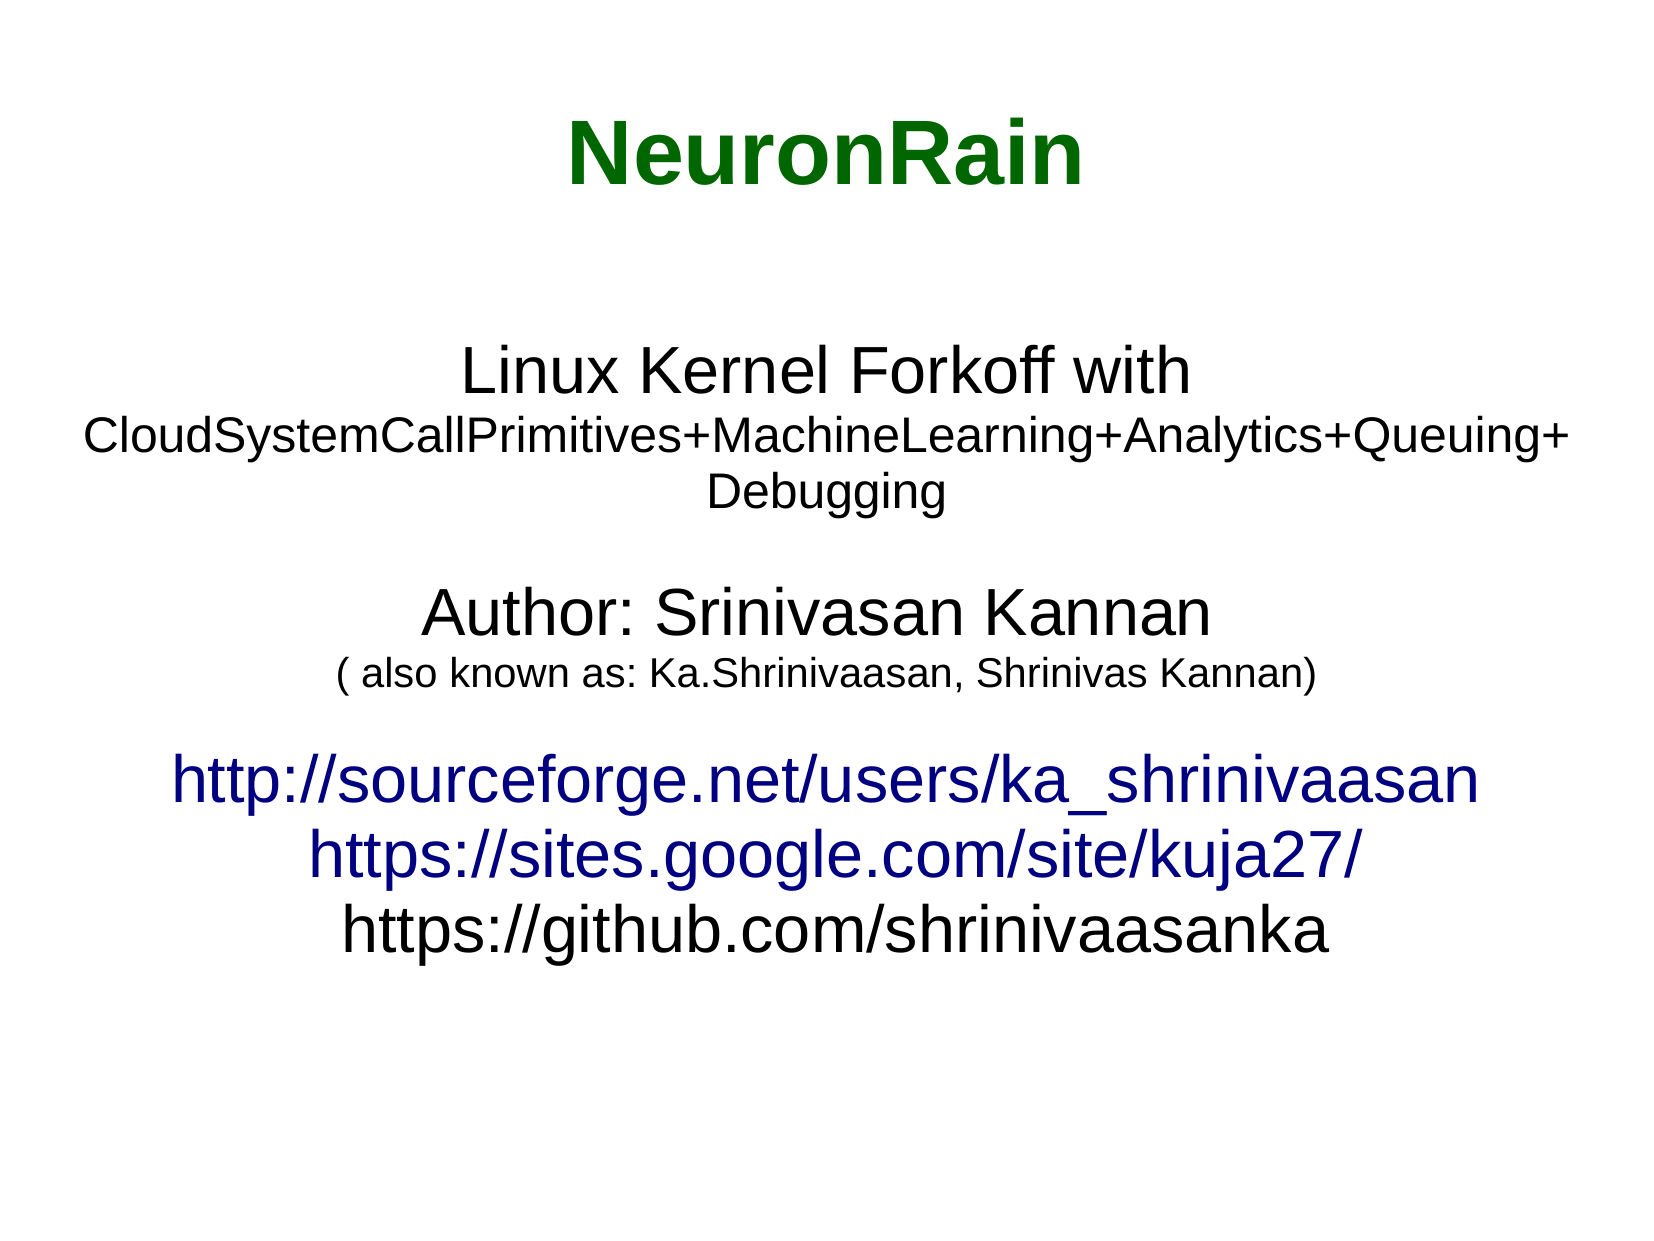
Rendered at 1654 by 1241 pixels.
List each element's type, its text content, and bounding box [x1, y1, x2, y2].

title NeuronRain [82, 49, 1571, 257]
subtitle Linux Kernel Forkoff with CloudSystemCallPrimitives+MachineLearning+Analytics+Queuing+Debugging Author: Srinivasan Kannan ( also known as: Ka.Shrinivaasan, Shrinivas Kannan) http://sourceforge.net/users/ka_shrinivaasan https://sites.google.com/site/kuja27/ https://github.com/shrinivaasanka [82, 290, 1571, 1010]
